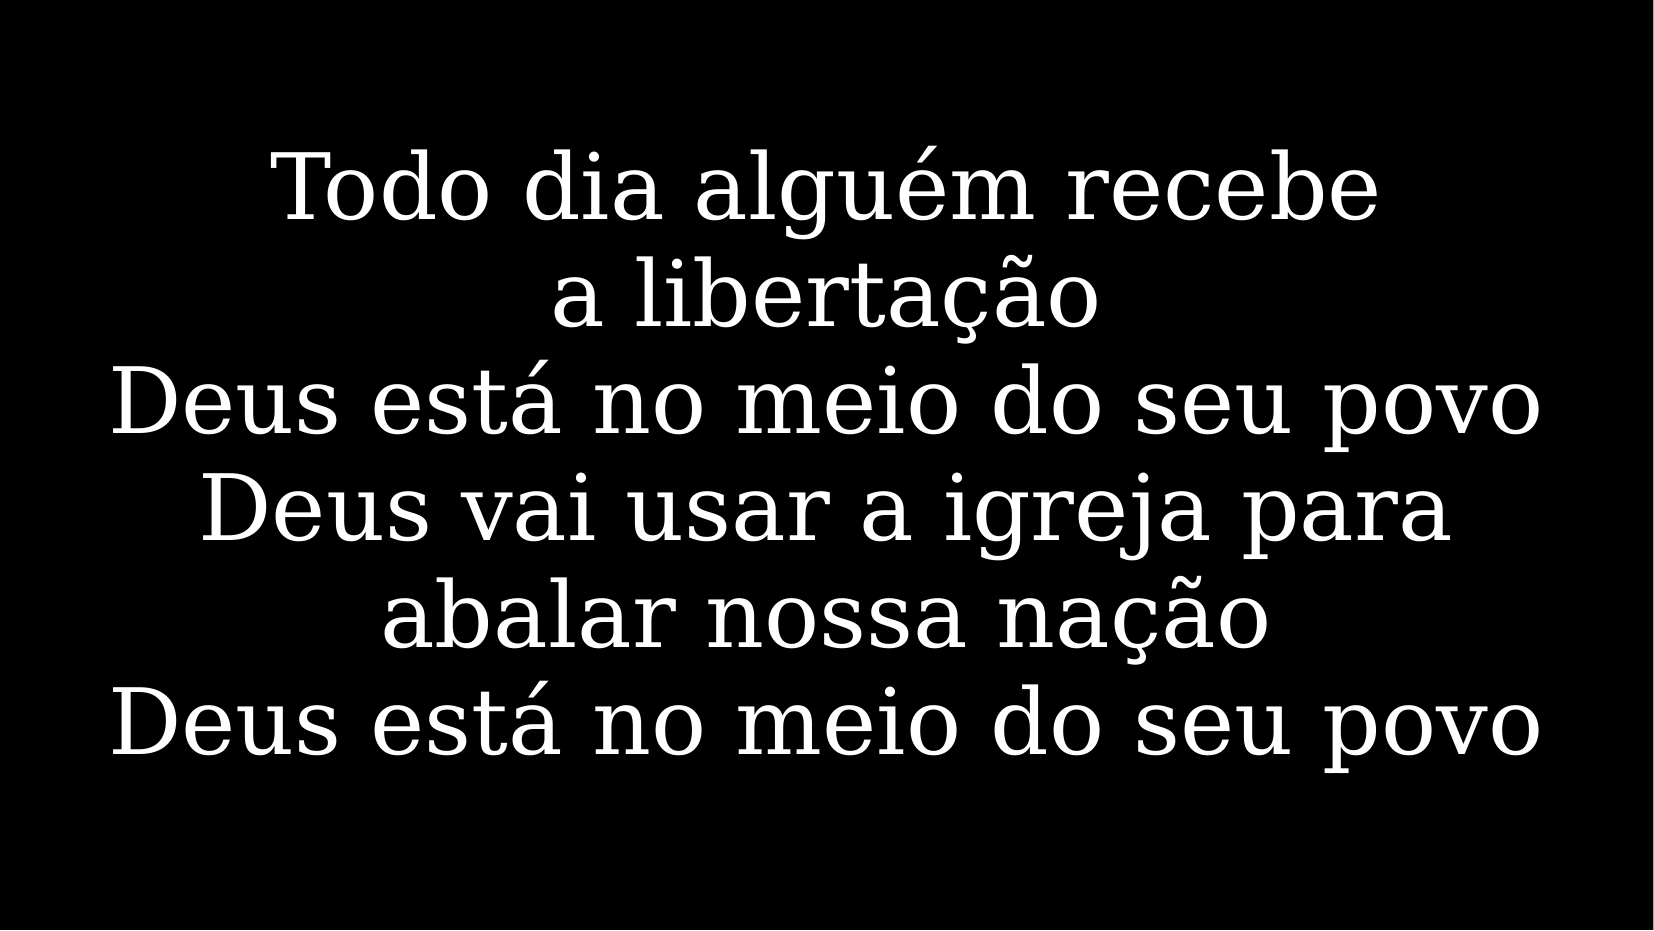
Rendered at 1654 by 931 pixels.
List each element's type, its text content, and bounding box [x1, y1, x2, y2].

subtitle Todo dia alguém recebe a libertação Deus está no meio do seu povo Deus vai usar a igreja para abalar nossa nação Deus está no meio do seu povo [82, 36, 1571, 875]
